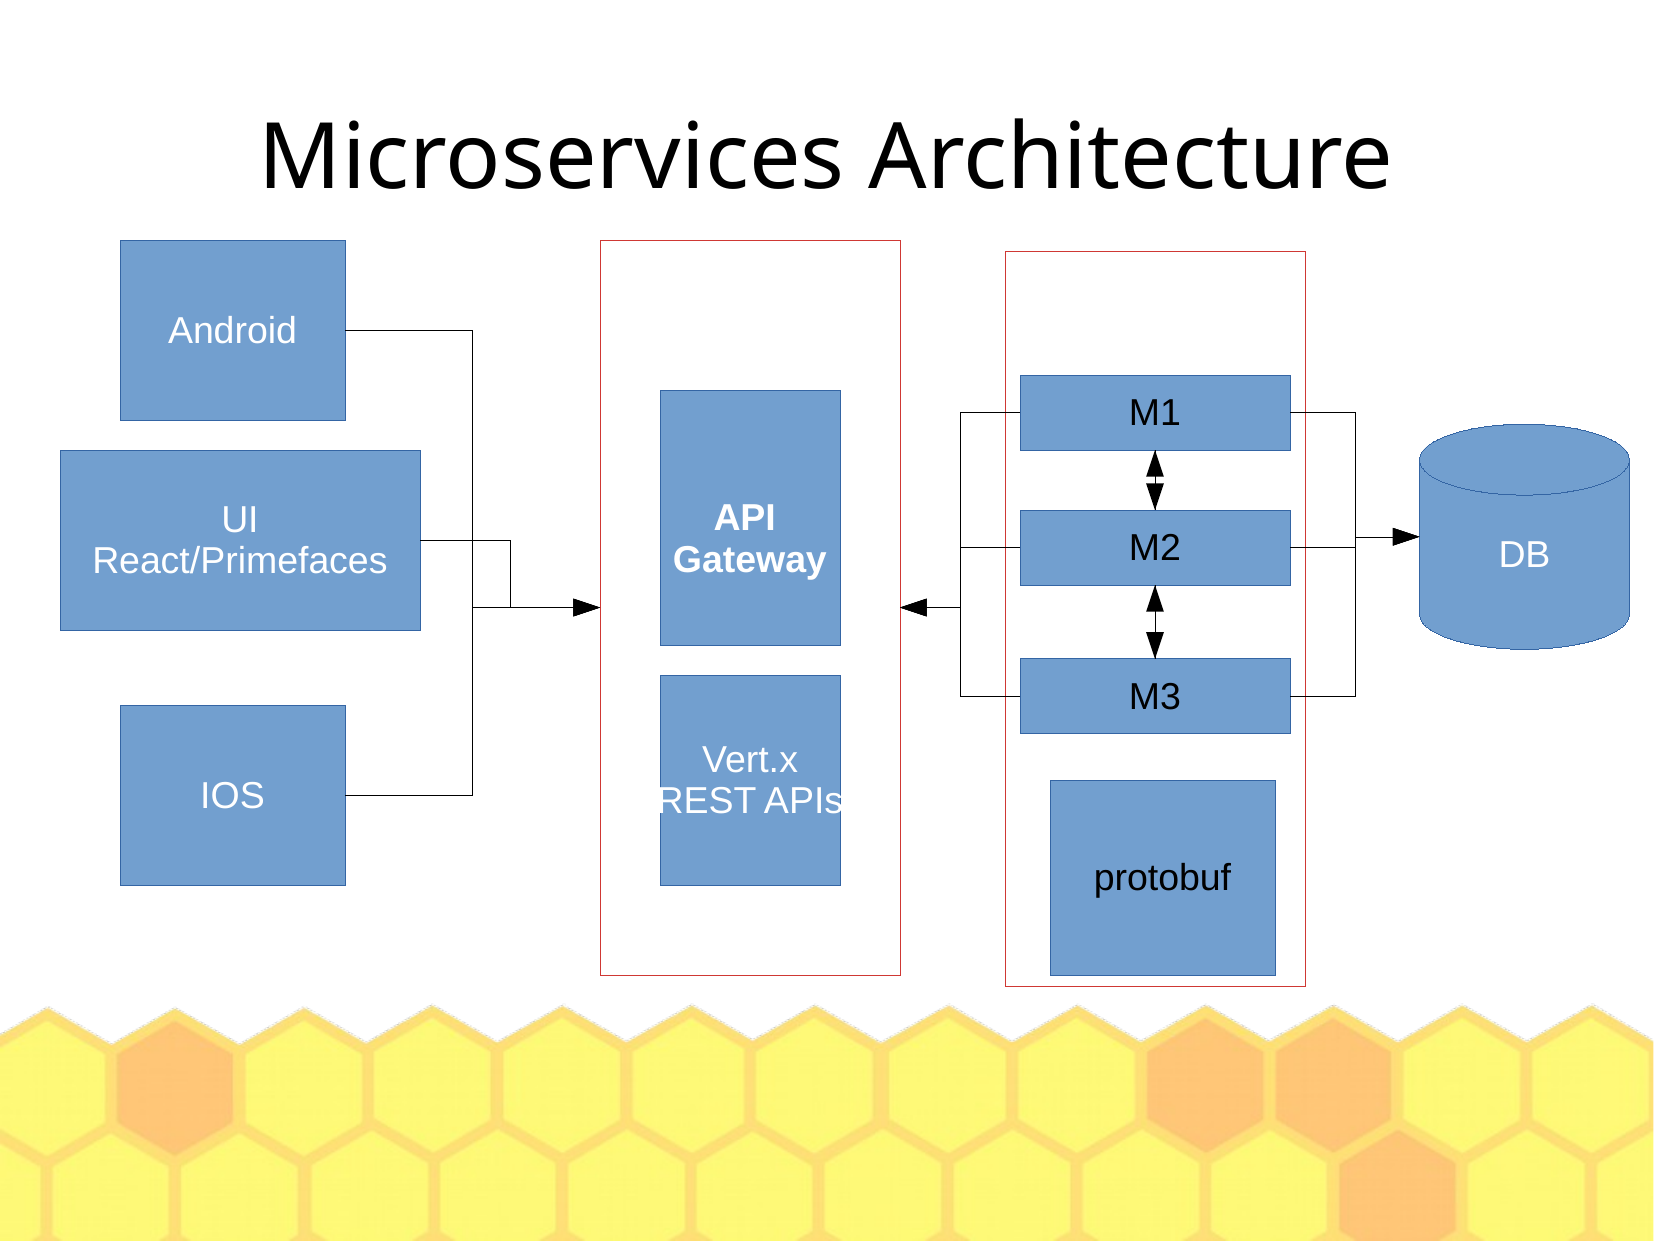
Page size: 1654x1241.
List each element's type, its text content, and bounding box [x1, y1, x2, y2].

text_box [1005, 548, 1155, 696]
text_box [1156, 413, 1306, 547]
title Microservices Architecture [82, 49, 1571, 257]
text_box M1 [1020, 375, 1291, 451]
text_box [600, 257, 901, 976]
text_box API Gateway [660, 390, 841, 646]
text_box [1005, 257, 1306, 412]
text_box M3 [1020, 658, 1291, 734]
picture [0, 1001, 1654, 1241]
text_box DB [1419, 424, 1630, 650]
text_box Android [120, 240, 346, 421]
text_box IOS [120, 705, 346, 886]
text_box [1005, 697, 1306, 987]
text_box [1005, 413, 1155, 547]
text_box [1156, 548, 1306, 696]
text_box M2 [1020, 510, 1291, 586]
text_box Vert.x REST APIs [660, 675, 841, 886]
text_box protobuf [1050, 780, 1276, 976]
text_box UI React/Primefaces [60, 450, 421, 631]
